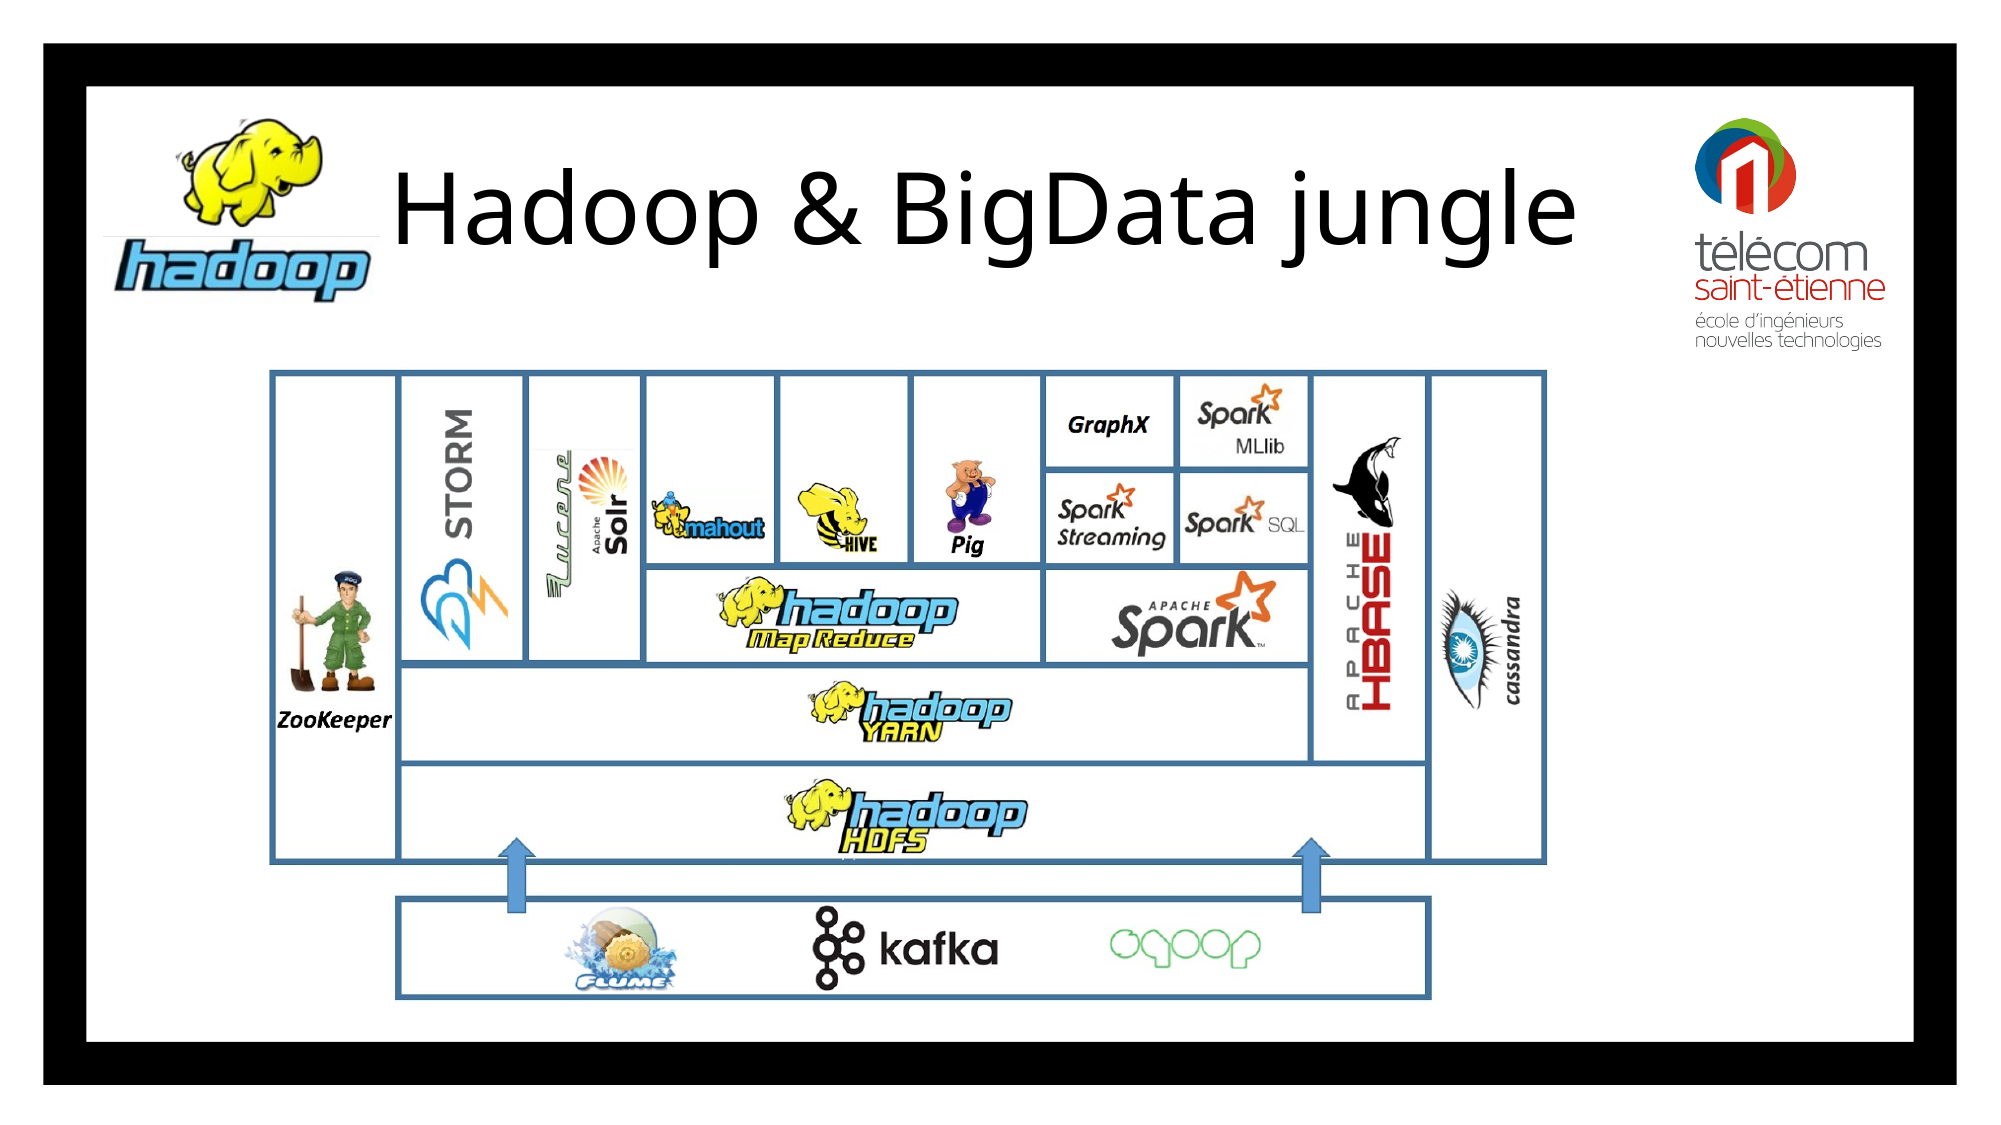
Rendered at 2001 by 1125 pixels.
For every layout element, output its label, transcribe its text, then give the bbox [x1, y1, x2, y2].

picture [103, 118, 380, 305]
picture [1695, 118, 1885, 351]
picture [256, 350, 1560, 1013]
picture [1715, 134, 1730, 138]
title Hadoop & BigData jungle [380, 138, 1849, 304]
